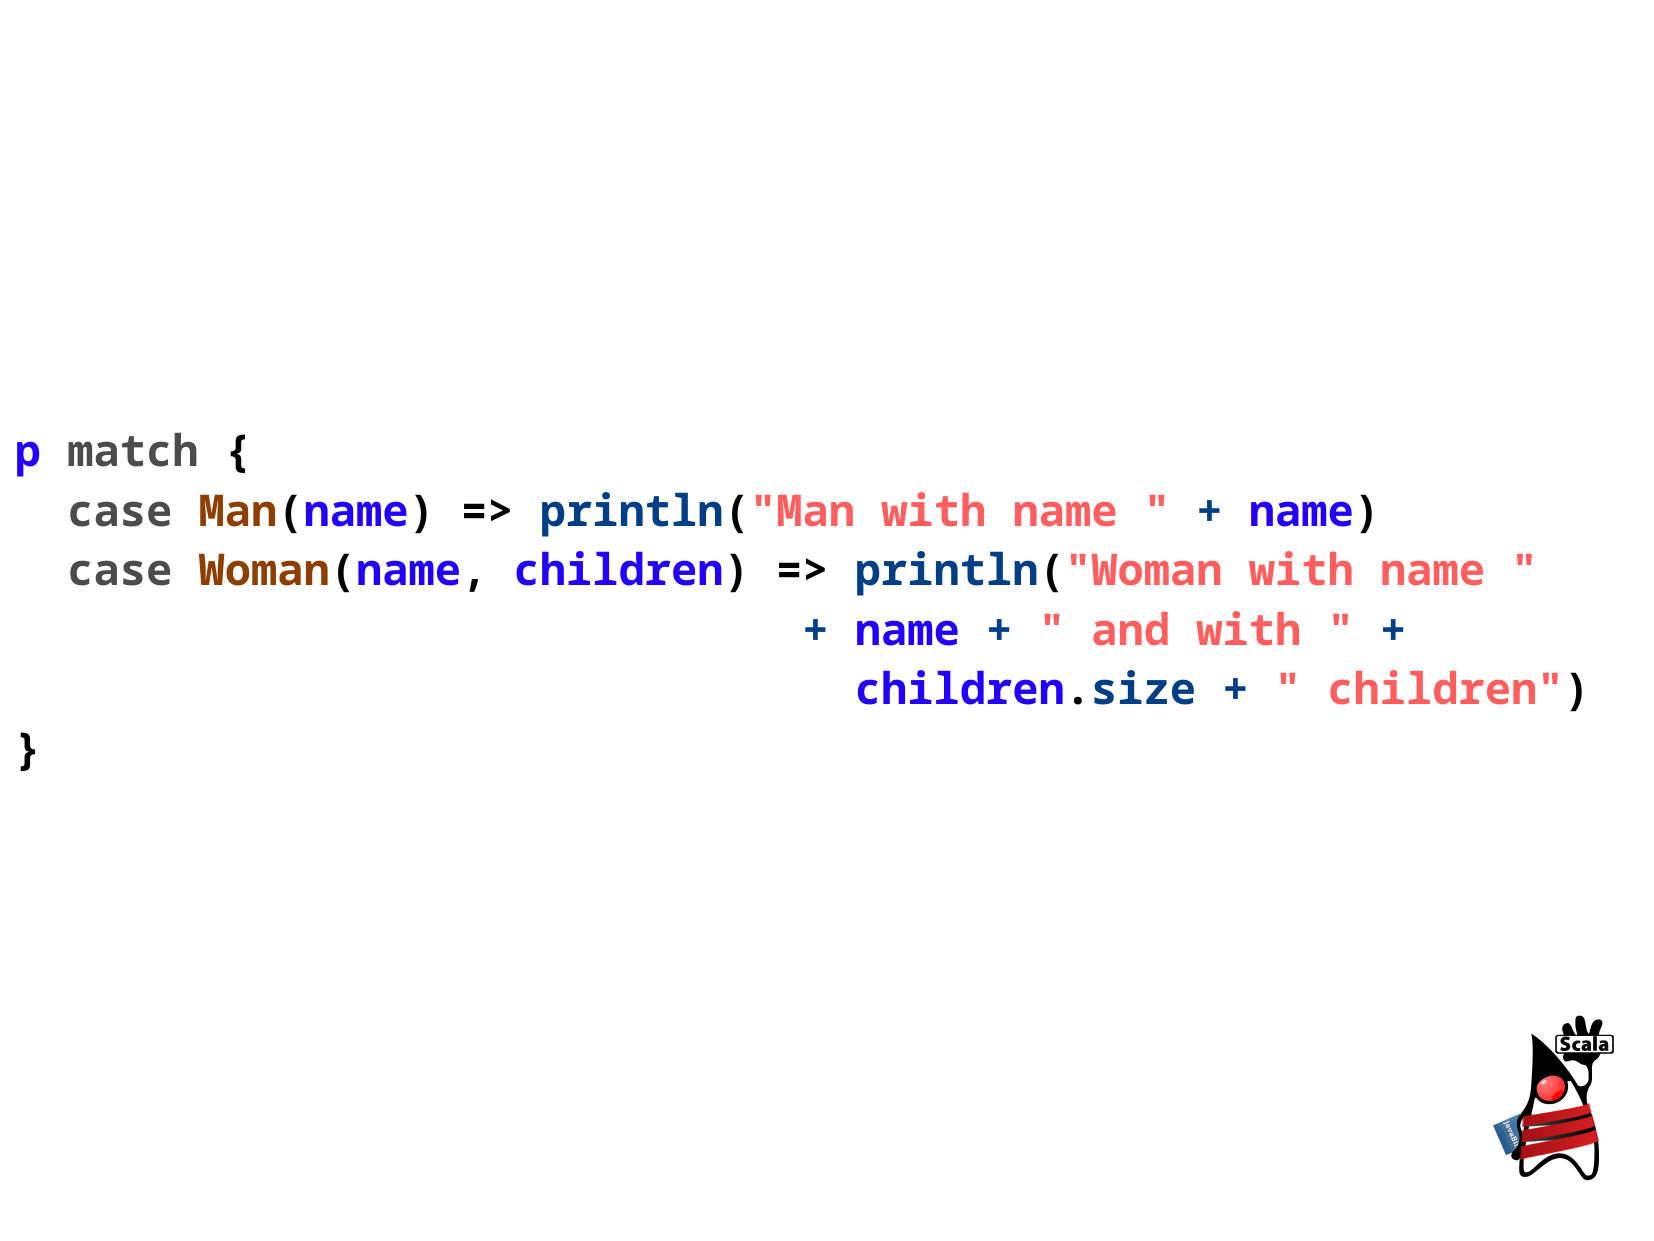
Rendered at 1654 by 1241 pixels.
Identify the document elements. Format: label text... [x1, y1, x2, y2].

picture [1462, 969, 1654, 1241]
text_box p match { case Man(name) => println("Man with name " + name) case Woman(name, children) => println("Woman with name " + name + " and with " + children.size + " children") } [0, 412, 1654, 733]
